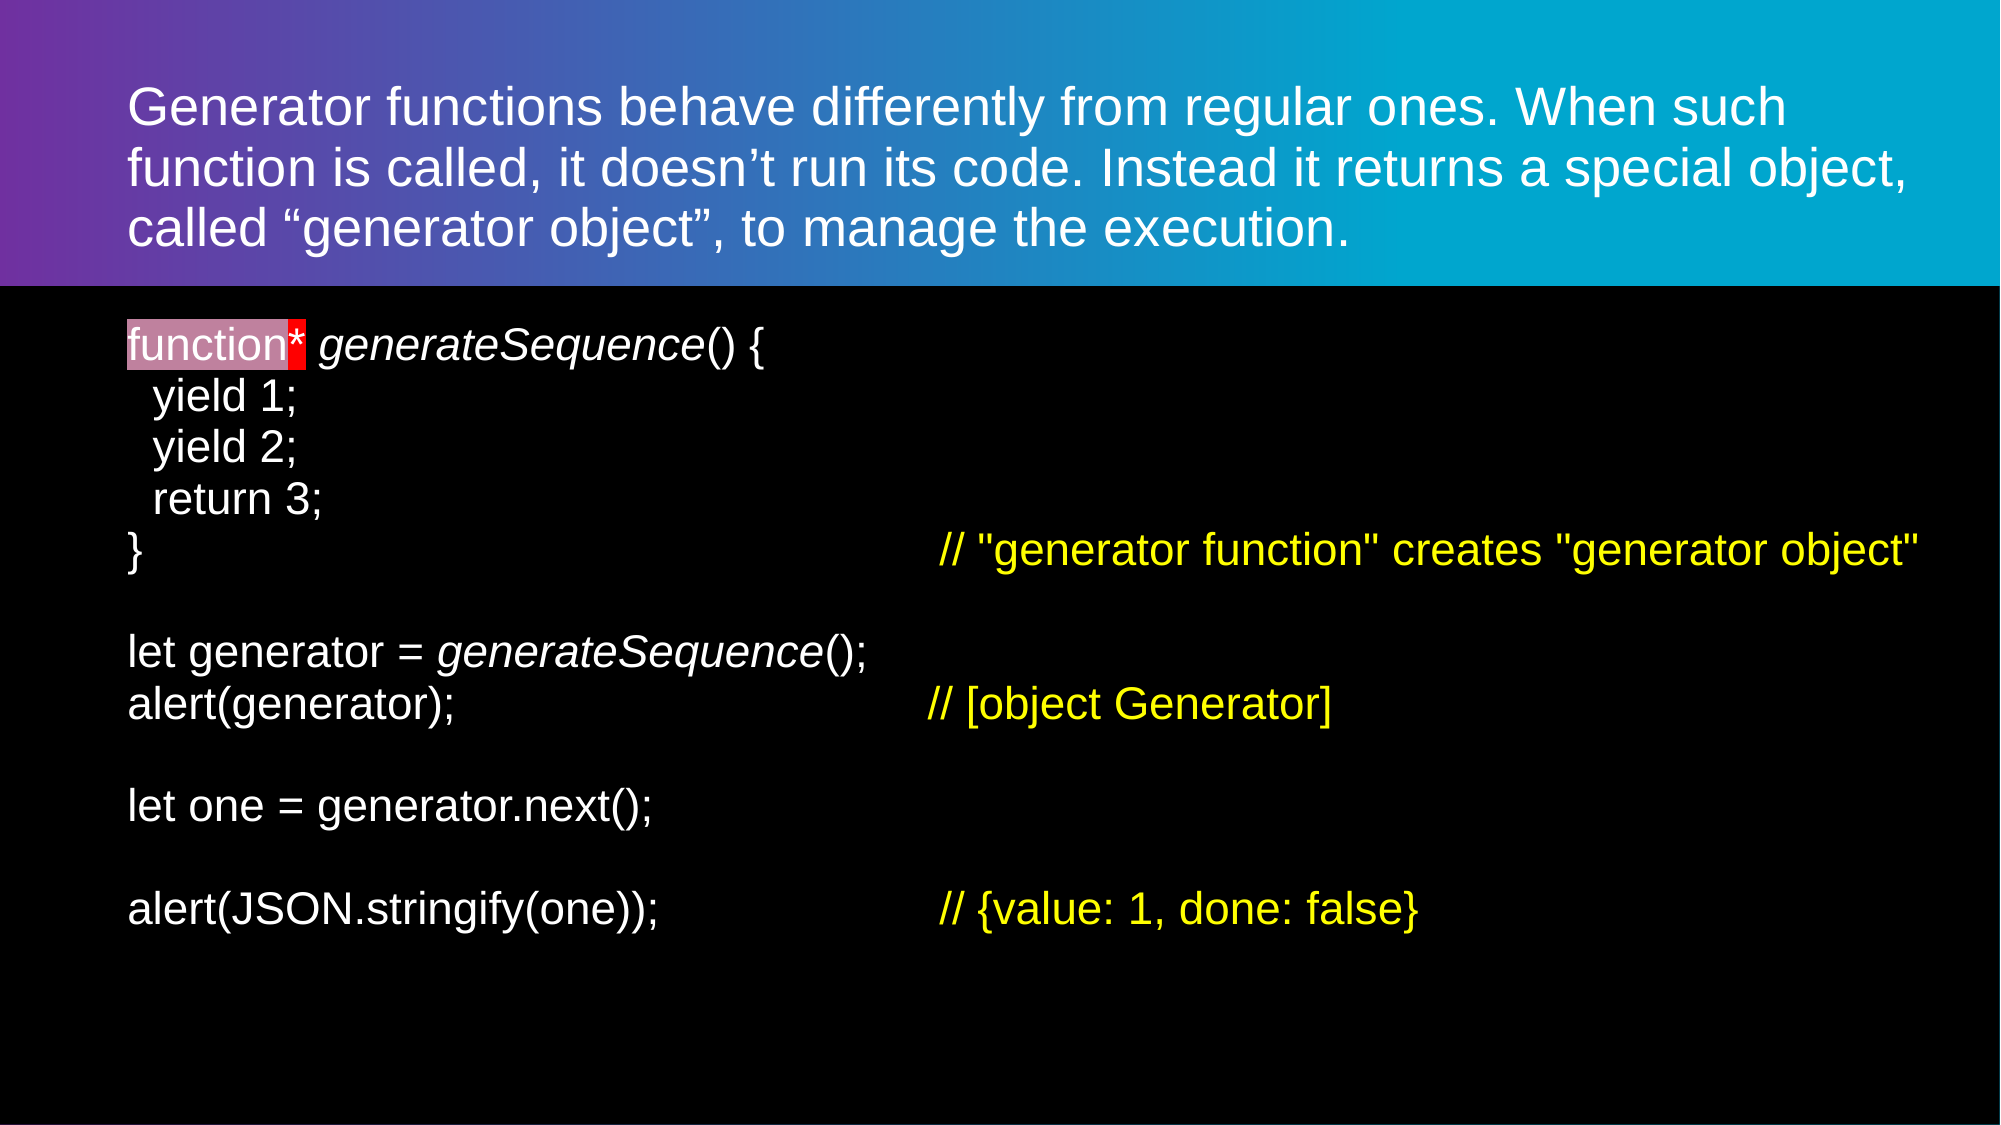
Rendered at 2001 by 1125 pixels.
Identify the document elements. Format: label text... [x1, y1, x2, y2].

text_box Generator functions behave differently from regular ones. When such function is called, it doesn’t run its code. Instead it returns a special object, called “generator object”, to manage the execution. function* generateSequence() { yield 1; yield 2; return 3; } // "generator function" creates "generator object" let generator = generateSequence(); alert(generator); // [object Generator] let one = generator.next(); alert(JSON.stringify(one)); // {value: 1, done: false} [112, 69, 2000, 1044]
